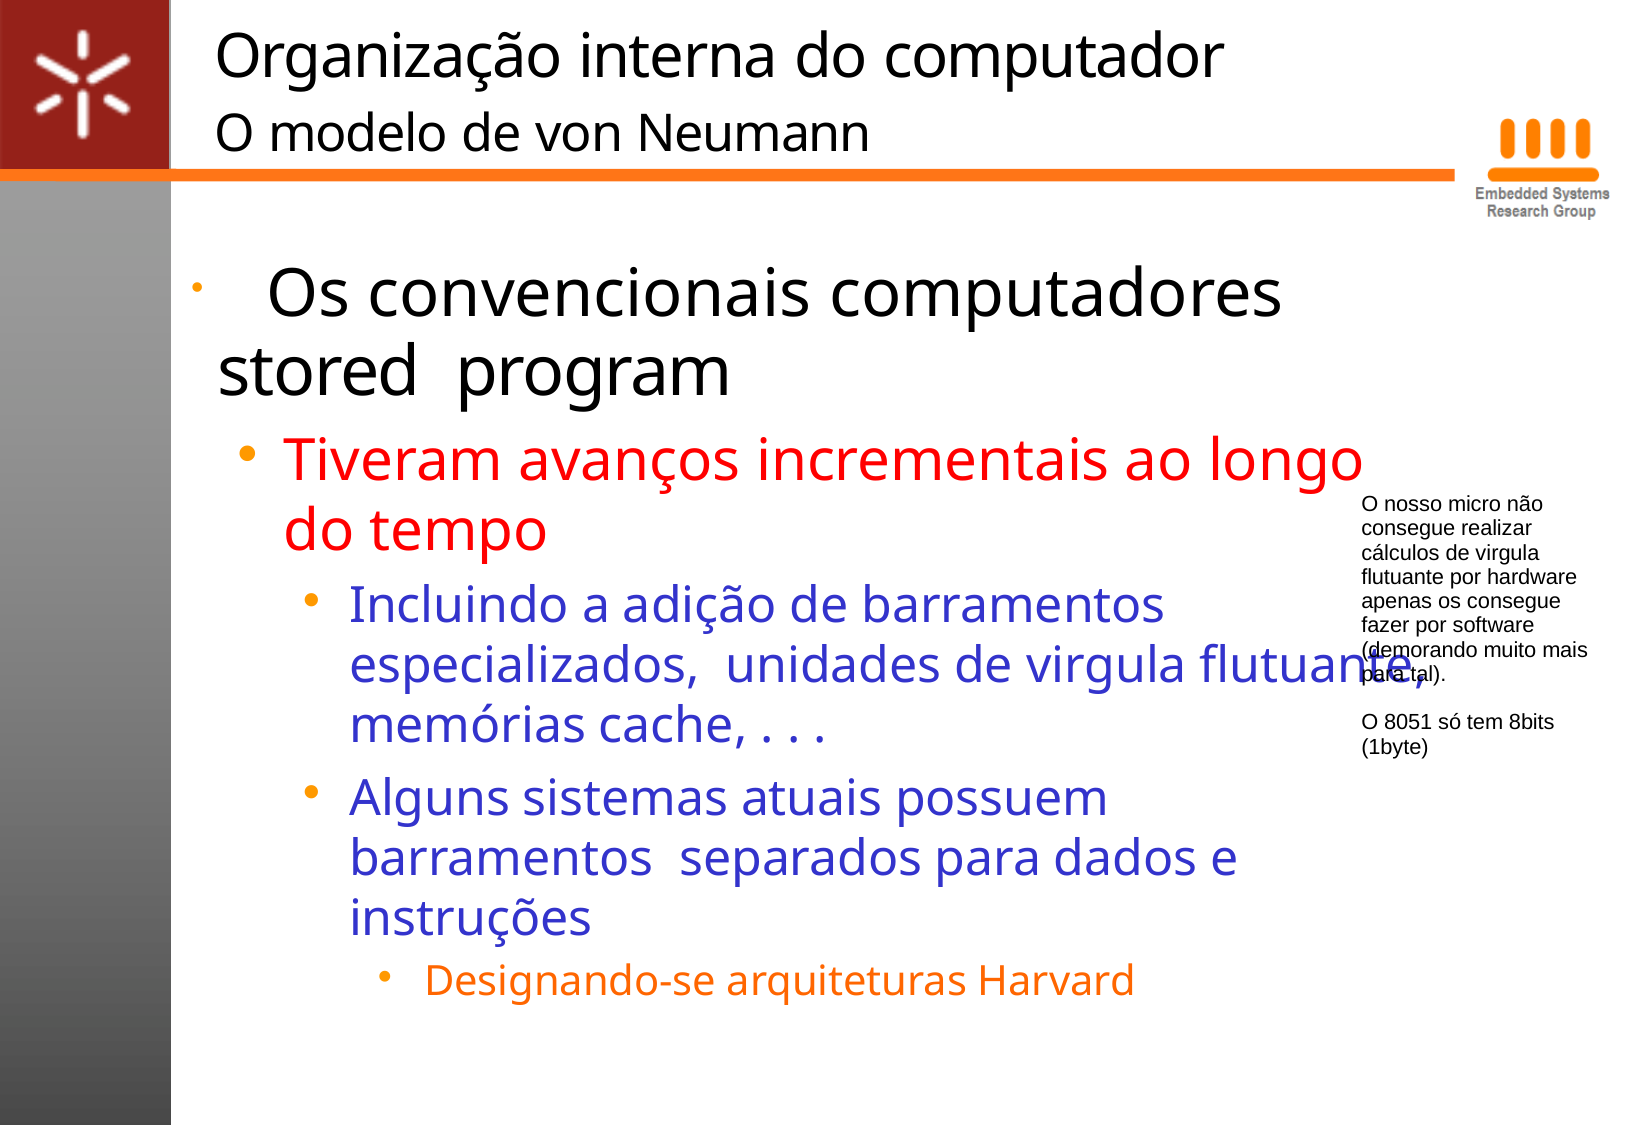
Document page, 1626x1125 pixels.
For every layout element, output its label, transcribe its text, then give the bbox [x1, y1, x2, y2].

picture [0, 182, 171, 1125]
text_box O nosso micro não consegue realizar cálculos de virgula flutuante por hardware apenas os consegue fazer por software (demorando muito mais para tal). O 8051 só tem 8bits (1byte) [1346, 484, 1619, 767]
title Organização interna do computador O modelo de von Neumann [212, 16, 1312, 234]
text_box Os convencionais computadores stored program Tiveram avanços incrementais ao longo do tempo Incluindo a adição de barramentos especializados, unidades de virgula flutuante, memórias cache, . . . Alguns sistemas atuais possuem barramentos separados para dados e instruções Designando-se arquiteturas Harvard [188, 241, 1569, 1004]
picture [0, 0, 171, 169]
picture [1475, 118, 1610, 220]
